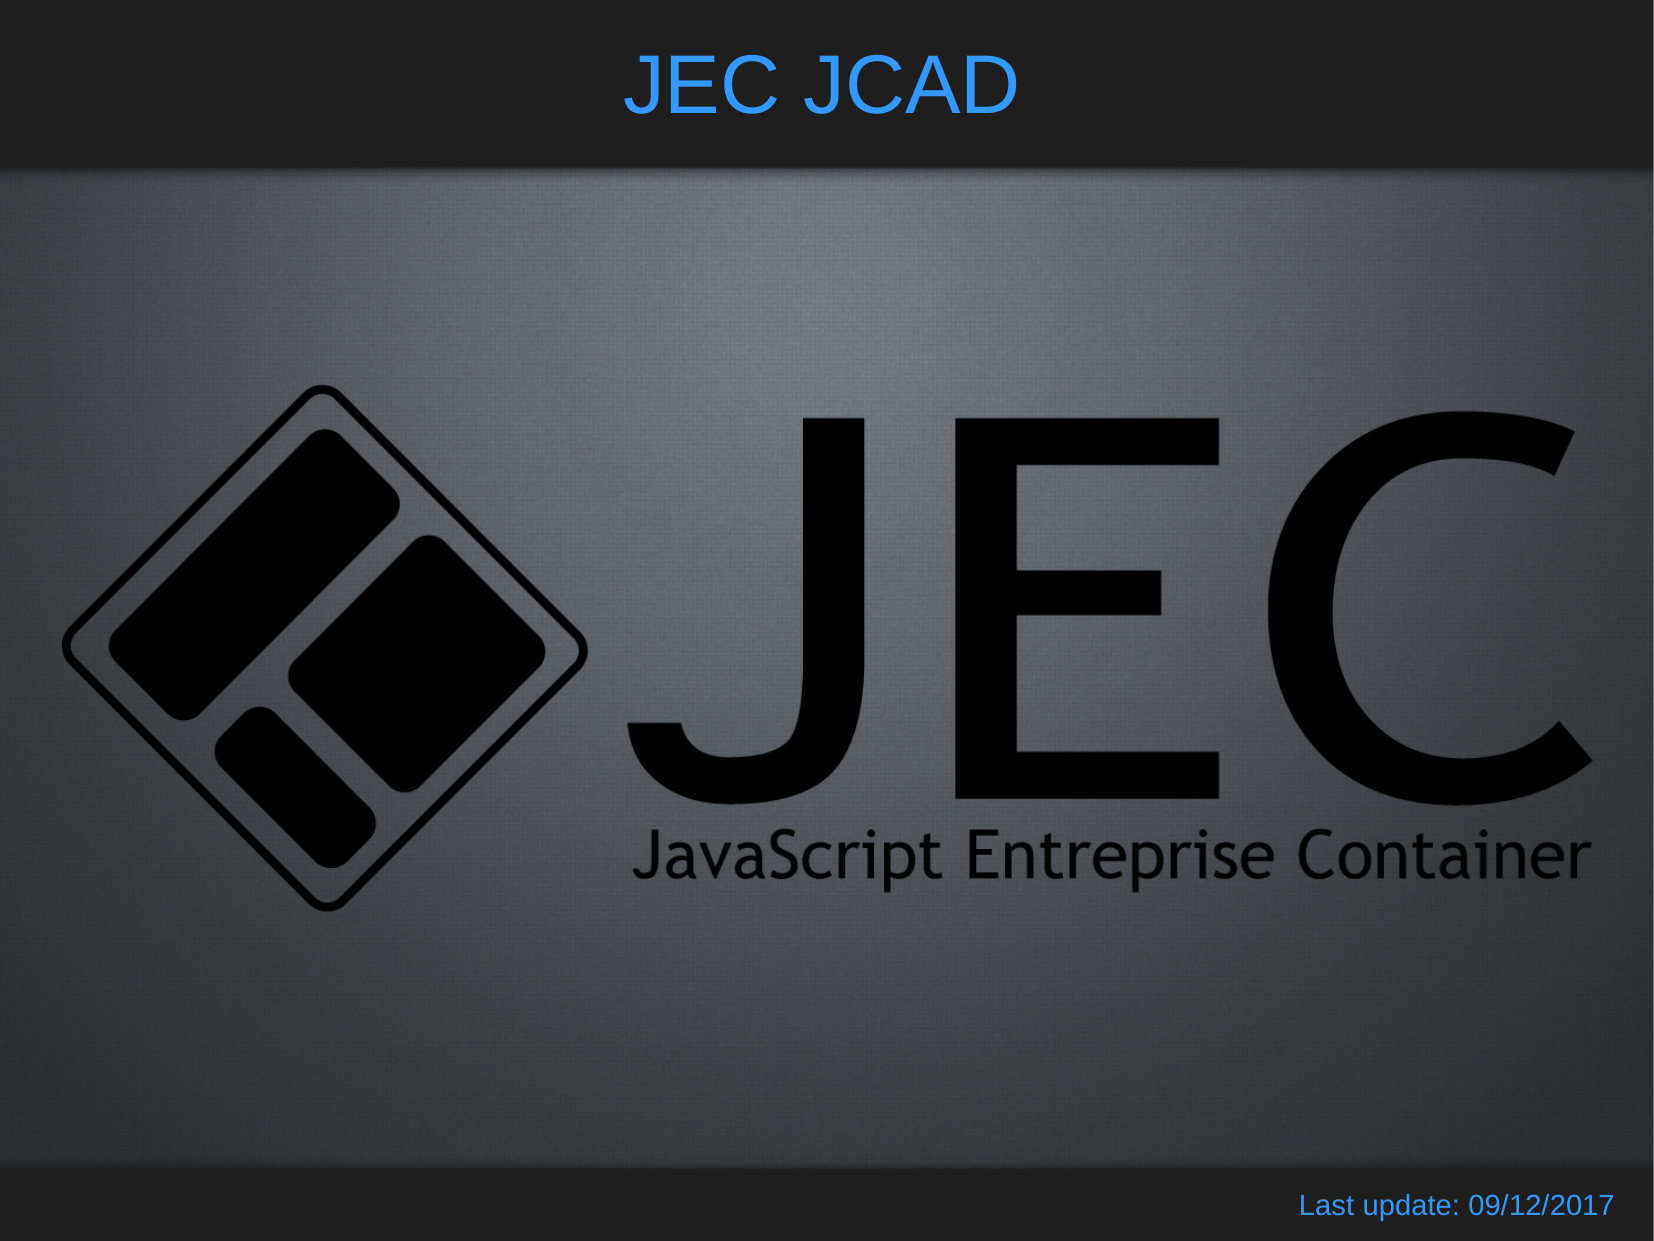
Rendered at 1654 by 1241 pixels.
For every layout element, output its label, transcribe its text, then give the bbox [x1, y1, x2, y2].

picture [0, 0, 1654, 1241]
text_box Last update: 09/12/2017 [744, 1181, 1630, 1229]
text_box JEC JCAD [120, 30, 1524, 189]
